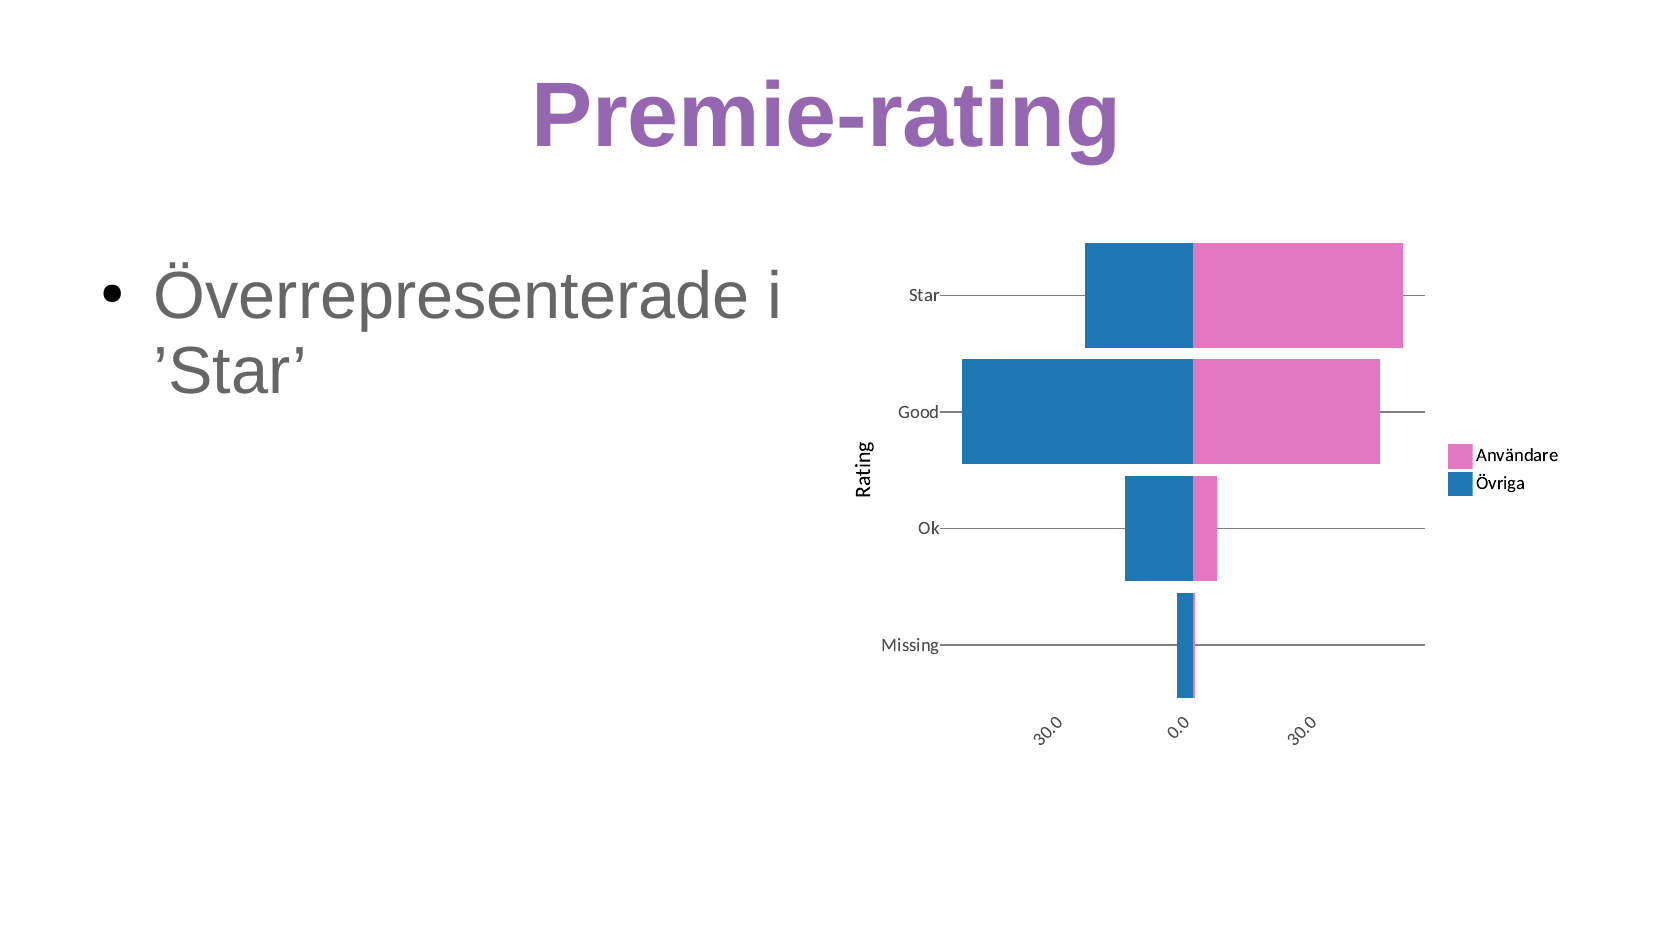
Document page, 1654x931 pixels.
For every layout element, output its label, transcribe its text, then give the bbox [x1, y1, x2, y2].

picture [848, 217, 1568, 758]
list Överrepresenterade i ’Star’ [82, 257, 809, 798]
title Premie-rating [82, 37, 1571, 193]
